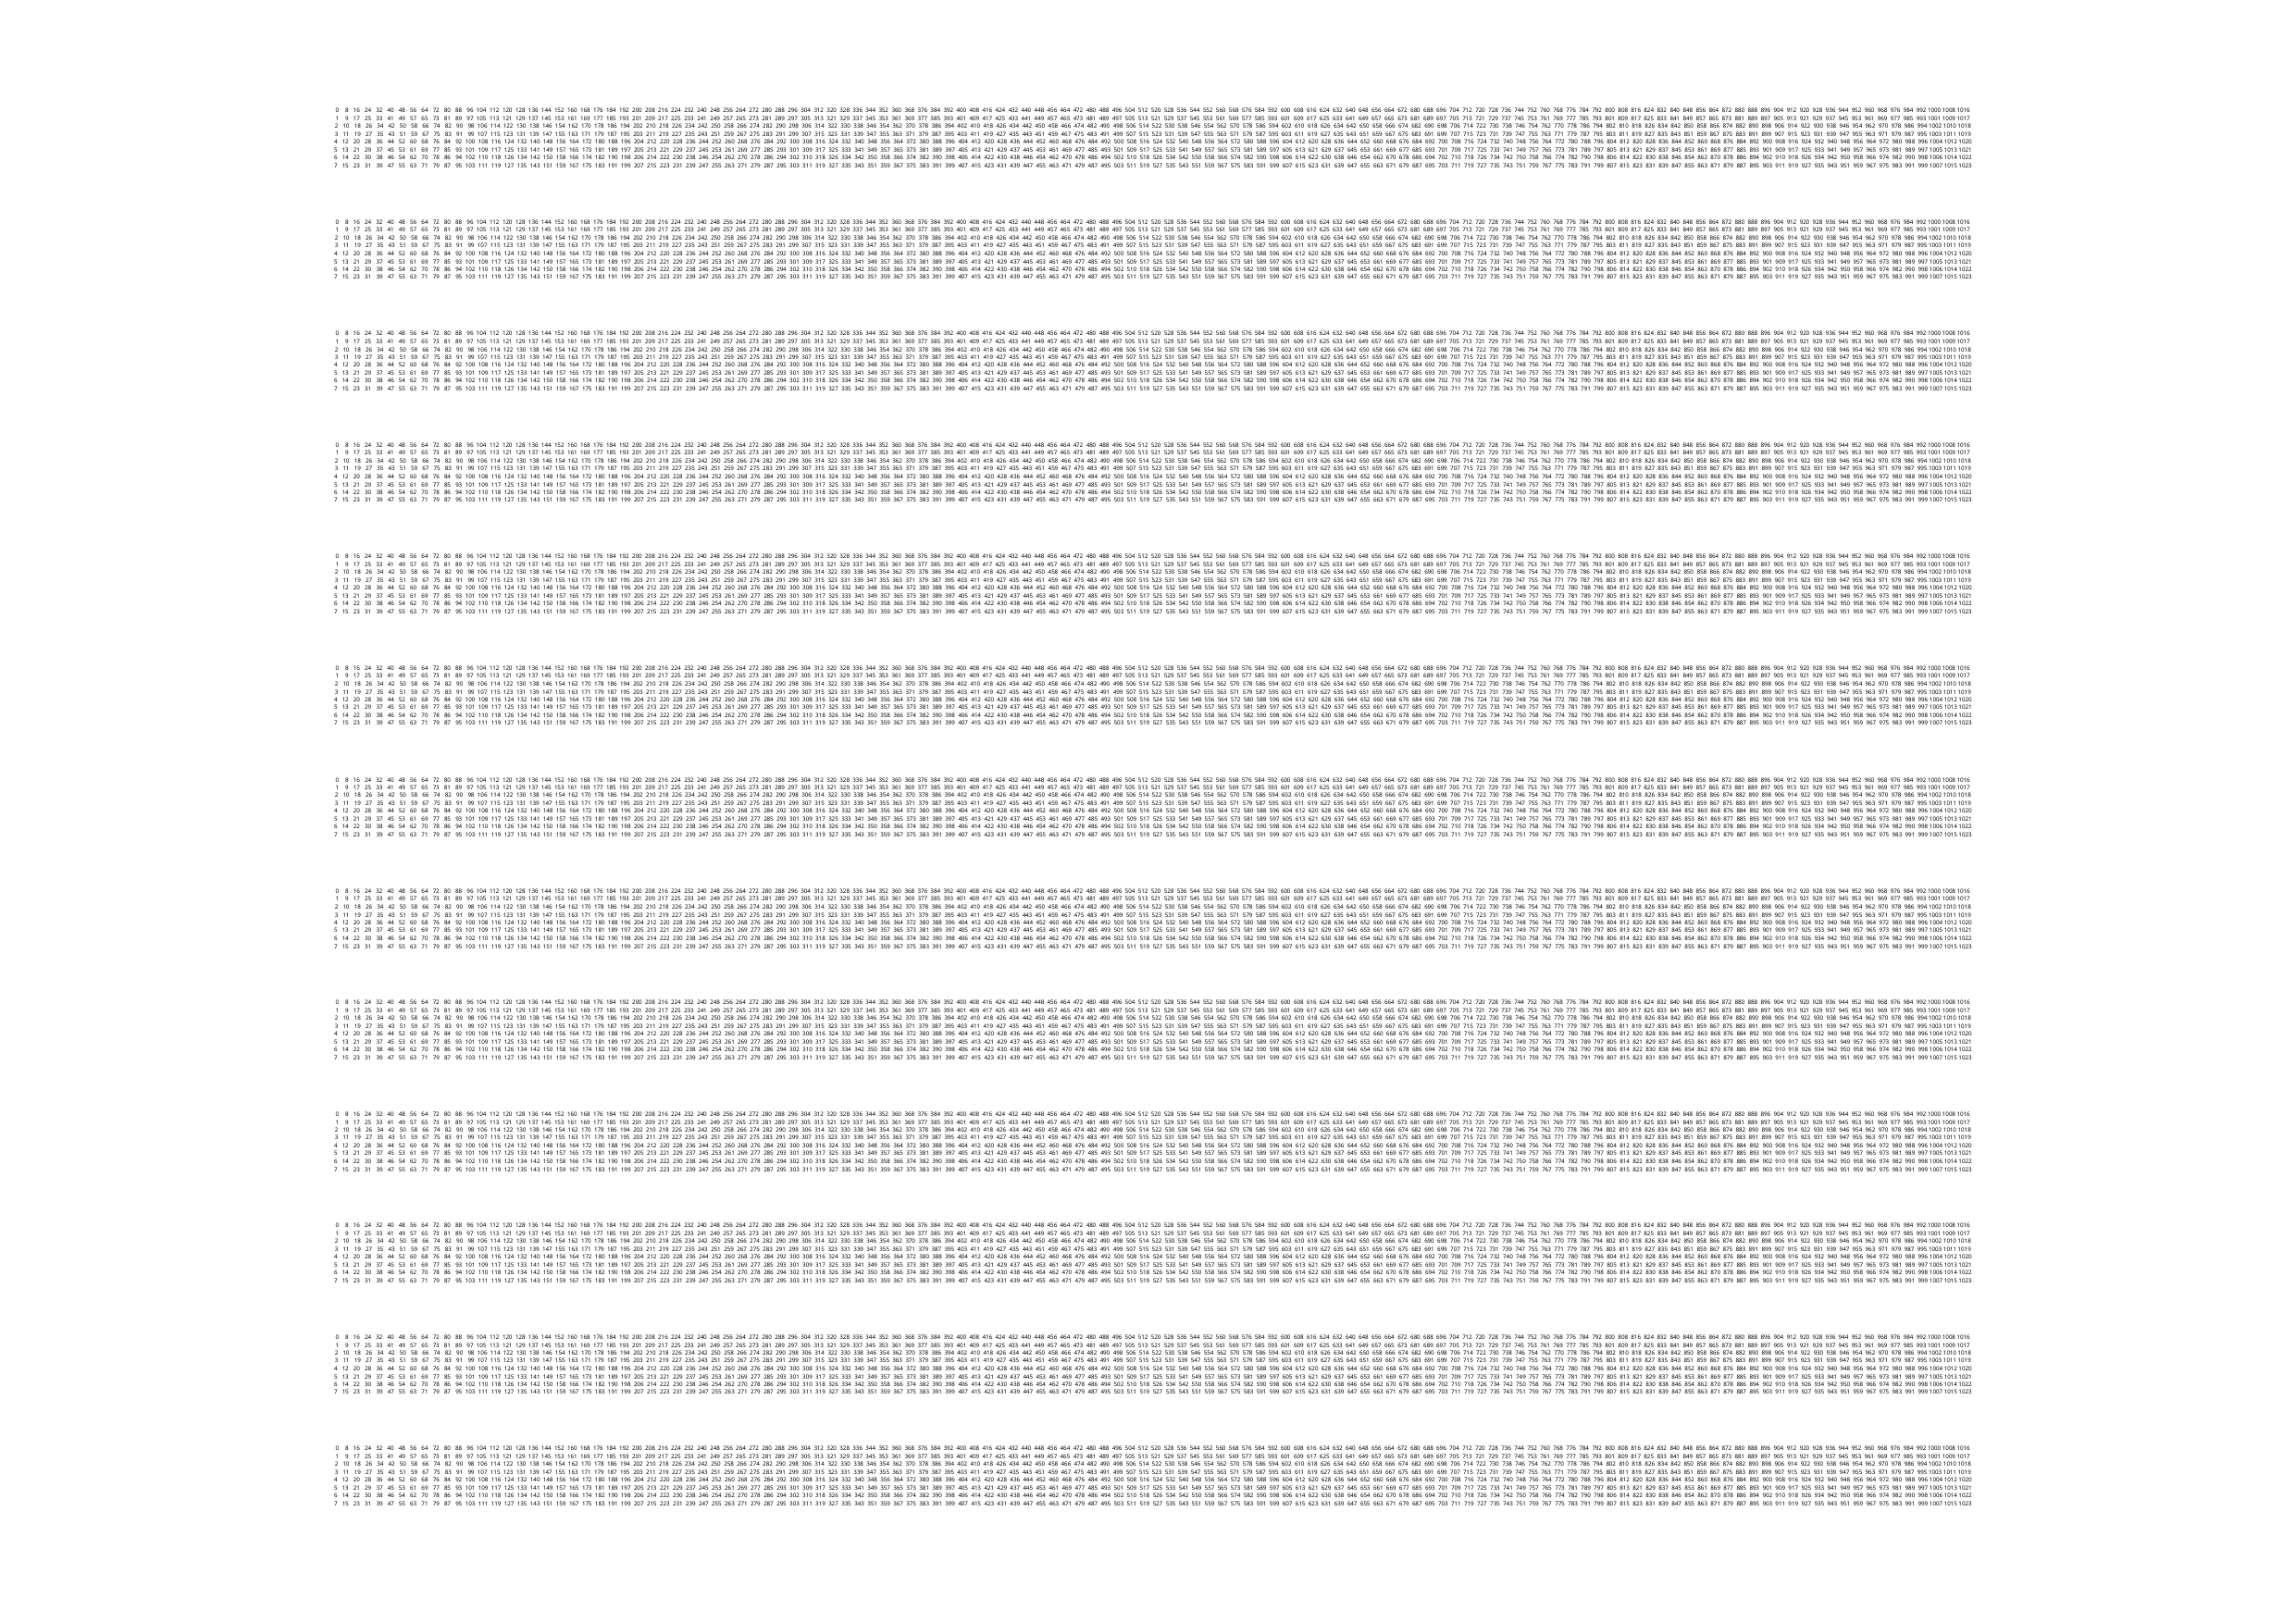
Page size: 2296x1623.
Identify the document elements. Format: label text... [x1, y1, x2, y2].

text_box 0 8 16 24 32 40 48 56 64 72 80 88 96 104 112 120 128 136 144 152 160 168 176 184 192 200 208 216 224 232 240 248 256 264 272 280 288 296 304 312 320 328 336 344 352 360 368 376 384 392 400 408 416 424 432 440 448 456 464 472 480 488 496 504 512 520 528 536 544 552 560 568 576 584 592 600 608 616 624 632 640 648 656 664 672 680 688 696 704 712 720 728 736 744 752 760 768 776 784 792 800 808 816 824 832 840 848 856 864 872 880 888 896 904 912 920 928 936 944 952 960 968 976 984 992 1000 1008 1016 1 9 17 25 33 41 49 57 65 73 81 89 97 105 113 121 129 137 145 153 161 169 177 185 193 201 209 217 225 233 241 249 257 265 273 281 289 297 305 313 321 329 337 345 353 361 369 377 385 393 401 409 417 425 433 441 449 457 465 473 481 489 497 505 513 521 529 537 545 553 561 569 577 585 593 601 609 617 625 633 641 649 657 665 673 681 689 697 705 713 721 729 737 745 753 761 769 777 785 793 801 809 817 825 833 841 849 857 865 873 881 889 897 905 913 921 929 937 945 953 961 969 977 985 993 1001 1009 1017 2 10 18 26 34 42 50 58 66 74 82 90 98 106 114 122 130 138 146 154 162 170 178 186 194 202 210 218 226 234 242 250 258 266 274 282 290 298 306 314 322 330 338 346 354 362 370 378 386 394 402 410 418 426 434 442 450 458 466 474 482 490 498 506 514 522 530 538 546 554 562 570 578 586 594 602 610 618 626 634 642 650 658 666 674 682 690 698 706 714 722 730 738 746 754 762 770 778 786 794 802 810 818 826 834 842 850 858 866 874 882 890 898 906 914 922 930 938 946 954 962 970 978 986 994 1002 1010 1018 3 11 19 27 35 43 51 59 67 75 83 91 99 107 115 123 131 139 147 155 163 171 179 187 195 203 211 219 227 235 243 251 259 267 275 283 291 299 307 315 323 331 339 347 355 363 371 379 387 395 403 411 419 427 435 443 451 459 467 475 483 491 499 507 515 523 531 539 547 555 563 571 579 587 595 603 611 619 627 635 643 651 659 667 675 683 691 699 707 715 723 731 739 747 755 763 771 779 787 795 803 811 819 827 835 843 851 859 867 875 883 891 899 907 915 923 931 939 947 955 963 971 979 987 995 1003 1011 1019 4 12 20 28 36 44 52 60 68 76 84 92 100 108 116 124 132 140 148 156 164 172 180 188 196 204 212 220 228 236 244 252 260 268 276 284 292 300 308 316 324 332 340 348 356 364 372 380 388 396 404 412 420 428 436 444 452 460 468 476 484 492 500 508 516 524 532 540 548 556 564 572 580 588 596 604 612 620 628 636 644 652 660 668 676 684 692 700 708 716 724 732 740 748 756 764 772 780 788 796 804 812 820 828 836 844 852 860 868 876 884 892 900 908 916 924 932 940 948 956 964 972 980 988 996 1004 1012 1020 5 13 21 29 37 45 53 61 69 77 85 93 101 109 117 125 133 141 149 157 165 173 181 189 197 205 213 221 229 237 245 253 261 269 277 285 293 301 309 317 325 333 341 349 357 365 373 381 389 397 405 413 421 429 437 445 453 461 469 477 485 493 501 509 517 525 533 541 549 557 565 573 581 589 597 605 613 621 629 637 645 653 661 669 677 685 693 701 709 717 725 733 741 749 757 765 773 781 789 797 805 813 821 829 837 845 853 861 869 877 885 893 901 909 917 925 933 941 949 957 965 973 981 989 997 1005 1013 1021 6 14 22 30 38 46 54 62 70 78 86 94 102 110 118 126 134 142 150 158 166 174 182 190 198 206 214 222 230 238 246 254 262 270 278 286 294 302 310 318 326 334 342 350 358 366 374 382 390 398 406 414 422 430 438 446 454 462 470 478 486 494 502 510 518 526 534 542 550 558 566 574 582 590 598 606 614 622 630 638 646 654 662 670 678 686 694 702 710 718 726 734 742 750 758 766 774 782 790 798 806 814 822 830 838 846 854 862 870 878 886 894 902 910 918 926 934 942 950 958 966 974 982 990 998 1006 1014 1022 7 15 23 31 39 47 55 63 71 79 87 95 103 111 119 127 135 143 151 159 167 175 183 191 199 207 215 223 231 239 247 255 263 271 279 287 295 303 311 319 327 335 343 351 359 367 375 383 391 399 407 415 423 431 439 447 455 463 471 479 487 495 503 511 519 527 535 543 551 559 567 575 583 591 599 607 615 623 631 639 647 655 663 671 679 687 695 703 711 719 727 735 743 751 759 767 775 783 791 799 807 815 823 831 839 847 855 863 871 879 887 895 903 911 919 927 935 943 951 959 967 975 983 991 999 1007 1015 1023 [4, 991, 2296, 1077]
text_box 0 8 16 24 32 40 48 56 64 72 80 88 96 104 112 120 128 136 144 152 160 168 176 184 192 200 208 216 224 232 240 248 256 264 272 280 288 296 304 312 320 328 336 344 352 360 368 376 384 392 400 408 416 424 432 440 448 456 464 472 480 488 496 504 512 520 528 536 544 552 560 568 576 584 592 600 608 616 624 632 640 648 656 664 672 680 688 696 704 712 720 728 736 744 752 760 768 776 784 792 800 808 816 824 832 840 848 856 864 872 880 888 896 904 912 920 928 936 944 952 960 968 976 984 992 1000 1008 1016 1 9 17 25 33 41 49 57 65 73 81 89 97 105 113 121 129 137 145 153 161 169 177 185 193 201 209 217 225 233 241 249 257 265 273 281 289 297 305 313 321 329 337 345 353 361 369 377 385 393 401 409 417 425 433 441 449 457 465 473 481 489 497 505 513 521 529 537 545 553 561 569 577 585 593 601 609 617 625 633 641 649 657 665 673 681 689 697 705 713 721 729 737 745 753 761 769 777 785 793 801 809 817 825 833 841 849 857 865 873 881 889 897 905 913 921 929 937 945 953 961 969 977 985 993 1001 1009 1017 2 10 18 26 34 42 50 58 66 74 82 90 98 106 114 122 130 138 146 154 162 170 178 186 194 202 210 218 226 234 242 250 258 266 274 282 290 298 306 314 322 330 338 346 354 362 370 378 386 394 402 410 418 426 434 442 450 458 466 474 482 490 498 506 514 522 530 538 546 554 562 570 578 586 594 602 610 618 626 634 642 650 658 666 674 682 690 698 706 714 722 730 738 746 754 762 770 778 786 794 802 810 818 826 834 842 850 858 866 874 882 890 898 906 914 922 930 938 946 954 962 970 978 986 994 1002 1010 1018 3 11 19 27 35 43 51 59 67 75 83 91 99 107 115 123 131 139 147 155 163 171 179 187 195 203 211 219 227 235 243 251 259 267 275 283 291 299 307 315 323 331 339 347 355 363 371 379 387 395 403 411 419 427 435 443 451 459 467 475 483 491 499 507 515 523 531 539 547 555 563 571 579 587 595 603 611 619 627 635 643 651 659 667 675 683 691 699 707 715 723 731 739 747 755 763 771 779 787 795 803 811 819 827 835 843 851 859 867 875 883 891 899 907 915 923 931 939 947 955 963 971 979 987 995 1003 1011 1019 4 12 20 28 36 44 52 60 68 76 84 92 100 108 116 124 132 140 148 156 164 172 180 188 196 204 212 220 228 236 244 252 260 268 276 284 292 300 308 316 324 332 340 348 356 364 372 380 388 396 404 412 420 428 436 444 452 460 468 476 484 492 500 508 516 524 532 540 548 556 564 572 580 588 596 604 612 620 628 636 644 652 660 668 676 684 692 700 708 716 724 732 740 748 756 764 772 780 788 796 804 812 820 828 836 844 852 860 868 876 884 892 900 908 916 924 932 940 948 956 964 972 980 988 996 1004 1012 1020 5 13 21 29 37 45 53 61 69 77 85 93 101 109 117 125 133 141 149 157 165 173 181 189 197 205 213 221 229 237 245 253 261 269 277 285 293 301 309 317 325 333 341 349 357 365 373 381 389 397 405 413 421 429 437 445 453 461 469 477 485 493 501 509 517 525 533 541 549 557 565 573 581 589 597 605 613 621 629 637 645 653 661 669 677 685 693 701 709 717 725 733 741 749 757 765 773 781 789 797 805 813 821 829 837 845 853 861 869 877 885 893 901 909 917 925 933 941 949 957 965 973 981 989 997 1005 1013 1021 6 14 22 30 38 46 54 62 70 78 86 94 102 110 118 126 134 142 150 158 166 174 182 190 198 206 214 222 230 238 246 254 262 270 278 286 294 302 310 318 326 334 342 350 358 366 374 382 390 398 406 414 422 430 438 446 454 462 470 478 486 494 502 510 518 526 534 542 550 558 566 574 582 590 598 606 614 622 630 638 646 654 662 670 678 686 694 702 710 718 726 734 742 750 758 766 774 782 790 798 806 814 822 830 838 846 854 862 870 878 886 894 902 910 918 926 934 942 950 958 966 974 982 990 998 1006 1014 1022 7 15 23 31 39 47 55 63 71 79 87 95 103 111 119 127 135 143 151 159 167 175 183 191 199 207 215 223 231 239 247 255 263 271 279 287 295 303 311 319 327 335 343 351 359 367 375 383 391 399 407 415 423 431 439 447 455 463 471 479 487 495 503 511 519 527 535 543 551 559 567 575 583 591 599 607 615 623 631 639 647 655 663 671 679 687 695 703 711 719 727 735 743 751 759 767 775 783 791 799 807 815 823 831 839 847 855 863 871 879 887 895 903 911 919 927 935 943 951 959 967 975 983 991 999 1007 1015 1023 [4, 1214, 2296, 1300]
text_box 0 8 16 24 32 40 48 56 64 72 80 88 96 104 112 120 128 136 144 152 160 168 176 184 192 200 208 216 224 232 240 248 256 264 272 280 288 296 304 312 320 328 336 344 352 360 368 376 384 392 400 408 416 424 432 440 448 456 464 472 480 488 496 504 512 520 528 536 544 552 560 568 576 584 592 600 608 616 624 632 640 648 656 664 672 680 688 696 704 712 720 728 736 744 752 760 768 776 784 792 800 808 816 824 832 840 848 856 864 872 880 888 896 904 912 920 928 936 944 952 960 968 976 984 992 1000 1008 1016 1 9 17 25 33 41 49 57 65 73 81 89 97 105 113 121 129 137 145 153 161 169 177 185 193 201 209 217 225 233 241 249 257 265 273 281 289 297 305 313 321 329 337 345 353 361 369 377 385 393 401 409 417 425 433 441 449 457 465 473 481 489 497 505 513 521 529 537 545 553 561 569 577 585 593 601 609 617 625 633 641 649 657 665 673 681 689 697 705 713 721 729 737 745 753 761 769 777 785 793 801 809 817 825 833 841 849 857 865 873 881 889 897 905 913 921 929 937 945 953 961 969 977 985 993 1001 1009 1017 2 10 18 26 34 42 50 58 66 74 82 90 98 106 114 122 130 138 146 154 162 170 178 186 194 202 210 218 226 234 242 250 258 266 274 282 290 298 306 314 322 330 338 346 354 362 370 378 386 394 402 410 418 426 434 442 450 458 466 474 482 490 498 506 514 522 530 538 546 554 562 570 578 586 594 602 610 618 626 634 642 650 658 666 674 682 690 698 706 714 722 730 738 746 754 762 770 778 786 794 802 810 818 826 834 842 850 858 866 874 882 890 898 906 914 922 930 938 946 954 962 970 978 986 994 1002 1010 1018 3 11 19 27 35 43 51 59 67 75 83 91 99 107 115 123 131 139 147 155 163 171 179 187 195 203 211 219 227 235 243 251 259 267 275 283 291 299 307 315 323 331 339 347 355 363 371 379 387 395 403 411 419 427 435 443 451 459 467 475 483 491 499 507 515 523 531 539 547 555 563 571 579 587 595 603 611 619 627 635 643 651 659 667 675 683 691 699 707 715 723 731 739 747 755 763 771 779 787 795 803 811 819 827 835 843 851 859 867 875 883 891 899 907 915 923 931 939 947 955 963 971 979 987 995 1003 1011 1019 4 12 20 28 36 44 52 60 68 76 84 92 100 108 116 124 132 140 148 156 164 172 180 188 196 204 212 220 228 236 244 252 260 268 276 284 292 300 308 316 324 332 340 348 356 364 372 380 388 396 404 412 420 428 436 444 452 460 468 476 484 492 500 508 516 524 532 540 548 556 564 572 580 588 596 604 612 620 628 636 644 652 660 668 676 684 692 700 708 716 724 732 740 748 756 764 772 780 788 796 804 812 820 828 836 844 852 860 868 876 884 892 900 908 916 924 932 940 948 956 964 972 980 988 996 1004 1012 1020 5 13 21 29 37 45 53 61 69 77 85 93 101 109 117 125 133 141 149 157 165 173 181 189 197 205 213 221 229 237 245 253 261 269 277 285 293 301 309 317 325 333 341 349 357 365 373 381 389 397 405 413 421 429 437 445 453 461 469 477 485 493 501 509 517 525 533 541 549 557 565 573 581 589 597 605 613 621 629 637 645 653 661 669 677 685 693 701 709 717 725 733 741 749 757 765 773 781 789 797 805 813 821 829 837 845 853 861 869 877 885 893 901 909 917 925 933 941 949 957 965 973 981 989 997 1005 1013 1021 6 14 22 30 38 46 54 62 70 78 86 94 102 110 118 126 134 142 150 158 166 174 182 190 198 206 214 222 230 238 246 254 262 270 278 286 294 302 310 318 326 334 342 350 358 366 374 382 390 398 406 414 422 430 438 446 454 462 470 478 486 494 502 510 518 526 534 542 550 558 566 574 582 590 598 606 614 622 630 638 646 654 662 670 678 686 694 702 710 718 726 734 742 750 758 766 774 782 790 798 806 814 822 830 838 846 854 862 870 878 886 894 902 910 918 926 934 942 950 958 966 974 982 990 998 1006 1014 1022 7 15 23 31 39 47 55 63 71 79 87 95 103 111 119 127 135 143 151 159 167 175 183 191 199 207 215 223 231 239 247 255 263 271 279 287 295 303 311 319 327 335 343 351 359 367 375 383 391 399 407 415 423 431 439 447 455 463 471 479 487 495 503 511 519 527 535 543 551 559 567 575 583 591 599 607 615 623 631 639 647 655 663 671 679 687 695 703 711 719 727 735 743 751 759 767 775 783 791 799 807 815 823 831 839 847 855 863 871 879 887 895 903 911 919 927 935 943 951 959 967 975 983 991 999 1007 1015 1023 [4, 880, 2296, 966]
text_box 0 8 16 24 32 40 48 56 64 72 80 88 96 104 112 120 128 136 144 152 160 168 176 184 192 200 208 216 224 232 240 248 256 264 272 280 288 296 304 312 320 328 336 344 352 360 368 376 384 392 400 408 416 424 432 440 448 456 464 472 480 488 496 504 512 520 528 536 544 552 560 568 576 584 592 600 608 616 624 632 640 648 656 664 672 680 688 696 704 712 720 728 736 744 752 760 768 776 784 792 800 808 816 824 832 840 848 856 864 872 880 888 896 904 912 920 928 936 944 952 960 968 976 984 992 1000 1008 1016 1 9 17 25 33 41 49 57 65 73 81 89 97 105 113 121 129 137 145 153 161 169 177 185 193 201 209 217 225 233 241 249 257 265 273 281 289 297 305 313 321 329 337 345 353 361 369 377 385 393 401 409 417 425 433 441 449 457 465 473 481 489 497 505 513 521 529 537 545 553 561 569 577 585 593 601 609 617 625 633 641 649 657 665 673 681 689 697 705 713 721 729 737 745 753 761 769 777 785 793 801 809 817 825 833 841 849 857 865 873 881 889 897 905 913 921 929 937 945 953 961 969 977 985 993 1001 1009 1017 2 10 18 26 34 42 50 58 66 74 82 90 98 106 114 122 130 138 146 154 162 170 178 186 194 202 210 218 226 234 242 250 258 266 274 282 290 298 306 314 322 330 338 346 354 362 370 378 386 394 402 410 418 426 434 442 450 458 466 474 482 490 498 506 514 522 530 538 546 554 562 570 578 586 594 602 610 618 626 634 642 650 658 666 674 682 690 698 706 714 722 730 738 746 754 762 770 778 786 794 802 810 818 826 834 842 850 858 866 874 882 890 898 906 914 922 930 938 946 954 962 970 978 986 994 1002 1010 1018 3 11 19 27 35 43 51 59 67 75 83 91 99 107 115 123 131 139 147 155 163 171 179 187 195 203 211 219 227 235 243 251 259 267 275 283 291 299 307 315 323 331 339 347 355 363 371 379 387 395 403 411 419 427 435 443 451 459 467 475 483 491 499 507 515 523 531 539 547 555 563 571 579 587 595 603 611 619 627 635 643 651 659 667 675 683 691 699 707 715 723 731 739 747 755 763 771 779 787 795 803 811 819 827 835 843 851 859 867 875 883 891 899 907 915 923 931 939 947 955 963 971 979 987 995 1003 1011 1019 4 12 20 28 36 44 52 60 68 76 84 92 100 108 116 124 132 140 148 156 164 172 180 188 196 204 212 220 228 236 244 252 260 268 276 284 292 300 308 316 324 332 340 348 356 364 372 380 388 396 404 412 420 428 436 444 452 460 468 476 484 492 500 508 516 524 532 540 548 556 564 572 580 588 596 604 612 620 628 636 644 652 660 668 676 684 692 700 708 716 724 732 740 748 756 764 772 780 788 796 804 812 820 828 836 844 852 860 868 876 884 892 900 908 916 924 932 940 948 956 964 972 980 988 996 1004 1012 1020 5 13 21 29 37 45 53 61 69 77 85 93 101 109 117 125 133 141 149 157 165 173 181 189 197 205 213 221 229 237 245 253 261 269 277 285 293 301 309 317 325 333 341 349 357 365 373 381 389 397 405 413 421 429 437 445 453 461 469 477 485 493 501 509 517 525 533 541 549 557 565 573 581 589 597 605 613 621 629 637 645 653 661 669 677 685 693 701 709 717 725 733 741 749 757 765 773 781 789 797 805 813 821 829 837 845 853 861 869 877 885 893 901 909 917 925 933 941 949 957 965 973 981 989 997 1005 1013 1021 6 14 22 30 38 46 54 62 70 78 86 94 102 110 118 126 134 142 150 158 166 174 182 190 198 206 214 222 230 238 246 254 262 270 278 286 294 302 310 318 326 334 342 350 358 366 374 382 390 398 406 414 422 430 438 446 454 462 470 478 486 494 502 510 518 526 534 542 550 558 566 574 582 590 598 606 614 622 630 638 646 654 662 670 678 686 694 702 710 718 726 734 742 750 758 766 774 782 790 798 806 814 822 830 838 846 854 862 870 878 886 894 902 910 918 926 934 942 950 958 966 974 982 990 998 1006 1014 1022 7 15 23 31 39 47 55 63 71 79 87 95 103 111 119 127 135 143 151 159 167 175 183 191 199 207 215 223 231 239 247 255 263 271 279 287 295 303 311 319 327 335 343 351 359 367 375 383 391 399 407 415 423 431 439 447 455 463 471 479 487 495 503 511 519 527 535 543 551 559 567 575 583 591 599 607 615 623 631 639 647 655 663 671 679 687 695 703 711 719 727 735 743 751 759 767 775 783 791 799 807 815 823 831 839 847 855 863 871 879 887 895 903 911 919 927 935 943 951 959 967 975 983 991 999 1007 1015 1023 [4, 211, 2296, 297]
text_box 0 8 16 24 32 40 48 56 64 72 80 88 96 104 112 120 128 136 144 152 160 168 176 184 192 200 208 216 224 232 240 248 256 264 272 280 288 296 304 312 320 328 336 344 352 360 368 376 384 392 400 408 416 424 432 440 448 456 464 472 480 488 496 504 512 520 528 536 544 552 560 568 576 584 592 600 608 616 624 632 640 648 656 664 672 680 688 696 704 712 720 728 736 744 752 760 768 776 784 792 800 808 816 824 832 840 848 856 864 872 880 888 896 904 912 920 928 936 944 952 960 968 976 984 992 1000 1008 1016 1 9 17 25 33 41 49 57 65 73 81 89 97 105 113 121 129 137 145 153 161 169 177 185 193 201 209 217 225 233 241 249 257 265 273 281 289 297 305 313 321 329 337 345 353 361 369 377 385 393 401 409 417 425 433 441 449 457 465 473 481 489 497 505 513 521 529 537 545 553 561 569 577 585 593 601 609 617 625 633 641 649 657 665 673 681 689 697 705 713 721 729 737 745 753 761 769 777 785 793 801 809 817 825 833 841 849 857 865 873 881 889 897 905 913 921 929 937 945 953 961 969 977 985 993 1001 1009 1017 2 10 18 26 34 42 50 58 66 74 82 90 98 106 114 122 130 138 146 154 162 170 178 186 194 202 210 218 226 234 242 250 258 266 274 282 290 298 306 314 322 330 338 346 354 362 370 378 386 394 402 410 418 426 434 442 450 458 466 474 482 490 498 506 514 522 530 538 546 554 562 570 578 586 594 602 610 618 626 634 642 650 658 666 674 682 690 698 706 714 722 730 738 746 754 762 770 778 786 794 802 810 818 826 834 842 850 858 866 874 882 890 898 906 914 922 930 938 946 954 962 970 978 986 994 1002 1010 1018 3 11 19 27 35 43 51 59 67 75 83 91 99 107 115 123 131 139 147 155 163 171 179 187 195 203 211 219 227 235 243 251 259 267 275 283 291 299 307 315 323 331 339 347 355 363 371 379 387 395 403 411 419 427 435 443 451 459 467 475 483 491 499 507 515 523 531 539 547 555 563 571 579 587 595 603 611 619 627 635 643 651 659 667 675 683 691 699 707 715 723 731 739 747 755 763 771 779 787 795 803 811 819 827 835 843 851 859 867 875 883 891 899 907 915 923 931 939 947 955 963 971 979 987 995 1003 1011 1019 4 12 20 28 36 44 52 60 68 76 84 92 100 108 116 124 132 140 148 156 164 172 180 188 196 204 212 220 228 236 244 252 260 268 276 284 292 300 308 316 324 332 340 348 356 364 372 380 388 396 404 412 420 428 436 444 452 460 468 476 484 492 500 508 516 524 532 540 548 556 564 572 580 588 596 604 612 620 628 636 644 652 660 668 676 684 692 700 708 716 724 732 740 748 756 764 772 780 788 796 804 812 820 828 836 844 852 860 868 876 884 892 900 908 916 924 932 940 948 956 964 972 980 988 996 1004 1012 1020 5 13 21 29 37 45 53 61 69 77 85 93 101 109 117 125 133 141 149 157 165 173 181 189 197 205 213 221 229 237 245 253 261 269 277 285 293 301 309 317 325 333 341 349 357 365 373 381 389 397 405 413 421 429 437 445 453 461 469 477 485 493 501 509 517 525 533 541 549 557 565 573 581 589 597 605 613 621 629 637 645 653 661 669 677 685 693 701 709 717 725 733 741 749 757 765 773 781 789 797 805 813 821 829 837 845 853 861 869 877 885 893 901 909 917 925 933 941 949 957 965 973 981 989 997 1005 1013 1021 6 14 22 30 38 46 54 62 70 78 86 94 102 110 118 126 134 142 150 158 166 174 182 190 198 206 214 222 230 238 246 254 262 270 278 286 294 302 310 318 326 334 342 350 358 366 374 382 390 398 406 414 422 430 438 446 454 462 470 478 486 494 502 510 518 526 534 542 550 558 566 574 582 590 598 606 614 622 630 638 646 654 662 670 678 686 694 702 710 718 726 734 742 750 758 766 774 782 790 798 806 814 822 830 838 846 854 862 870 878 886 894 902 910 918 926 934 942 950 958 966 974 982 990 998 1006 1014 1022 7 15 23 31 39 47 55 63 71 79 87 95 103 111 119 127 135 143 151 159 167 175 183 191 199 207 215 223 231 239 247 255 263 271 279 287 295 303 311 319 327 335 343 351 359 367 375 383 391 399 407 415 423 431 439 447 455 463 471 479 487 495 503 511 519 527 535 543 551 559 567 575 583 591 599 607 615 623 631 639 647 655 663 671 679 687 695 703 711 719 727 735 743 751 759 767 775 783 791 799 807 815 823 831 839 847 855 863 871 879 887 895 903 911 919 927 935 943 951 959 967 975 983 991 999 1007 1015 1023 [4, 434, 2296, 520]
text_box 0 8 16 24 32 40 48 56 64 72 80 88 96 104 112 120 128 136 144 152 160 168 176 184 192 200 208 216 224 232 240 248 256 264 272 280 288 296 304 312 320 328 336 344 352 360 368 376 384 392 400 408 416 424 432 440 448 456 464 472 480 488 496 504 512 520 528 536 544 552 560 568 576 584 592 600 608 616 624 632 640 648 656 664 672 680 688 696 704 712 720 728 736 744 752 760 768 776 784 792 800 808 816 824 832 840 848 856 864 872 880 888 896 904 912 920 928 936 944 952 960 968 976 984 992 1000 1008 1016 1 9 17 25 33 41 49 57 65 73 81 89 97 105 113 121 129 137 145 153 161 169 177 185 193 201 209 217 225 233 241 249 257 265 273 281 289 297 305 313 321 329 337 345 353 361 369 377 385 393 401 409 417 425 433 441 449 457 465 473 481 489 497 505 513 521 529 537 545 553 561 569 577 585 593 601 609 617 625 633 641 649 657 665 673 681 689 697 705 713 721 729 737 745 753 761 769 777 785 793 801 809 817 825 833 841 849 857 865 873 881 889 897 905 913 921 929 937 945 953 961 969 977 985 993 1001 1009 1017 2 10 18 26 34 42 50 58 66 74 82 90 98 106 114 122 130 138 146 154 162 170 178 186 194 202 210 218 226 234 242 250 258 266 274 282 290 298 306 314 322 330 338 346 354 362 370 378 386 394 402 410 418 426 434 442 450 458 466 474 482 490 498 506 514 522 530 538 546 554 562 570 578 586 594 602 610 618 626 634 642 650 658 666 674 682 690 698 706 714 722 730 738 746 754 762 770 778 786 794 802 810 818 826 834 842 850 858 866 874 882 890 898 906 914 922 930 938 946 954 962 970 978 986 994 1002 1010 1018 3 11 19 27 35 43 51 59 67 75 83 91 99 107 115 123 131 139 147 155 163 171 179 187 195 203 211 219 227 235 243 251 259 267 275 283 291 299 307 315 323 331 339 347 355 363 371 379 387 395 403 411 419 427 435 443 451 459 467 475 483 491 499 507 515 523 531 539 547 555 563 571 579 587 595 603 611 619 627 635 643 651 659 667 675 683 691 699 707 715 723 731 739 747 755 763 771 779 787 795 803 811 819 827 835 843 851 859 867 875 883 891 899 907 915 923 931 939 947 955 963 971 979 987 995 1003 1011 1019 4 12 20 28 36 44 52 60 68 76 84 92 100 108 116 124 132 140 148 156 164 172 180 188 196 204 212 220 228 236 244 252 260 268 276 284 292 300 308 316 324 332 340 348 356 364 372 380 388 396 404 412 420 428 436 444 452 460 468 476 484 492 500 508 516 524 532 540 548 556 564 572 580 588 596 604 612 620 628 636 644 652 660 668 676 684 692 700 708 716 724 732 740 748 756 764 772 780 788 796 804 812 820 828 836 844 852 860 868 876 884 892 900 908 916 924 932 940 948 956 964 972 980 988 996 1004 1012 1020 5 13 21 29 37 45 53 61 69 77 85 93 101 109 117 125 133 141 149 157 165 173 181 189 197 205 213 221 229 237 245 253 261 269 277 285 293 301 309 317 325 333 341 349 357 365 373 381 389 397 405 413 421 429 437 445 453 461 469 477 485 493 501 509 517 525 533 541 549 557 565 573 581 589 597 605 613 621 629 637 645 653 661 669 677 685 693 701 709 717 725 733 741 749 757 765 773 781 789 797 805 813 821 829 837 845 853 861 869 877 885 893 901 909 917 925 933 941 949 957 965 973 981 989 997 1005 1013 1021 6 14 22 30 38 46 54 62 70 78 86 94 102 110 118 126 134 142 150 158 166 174 182 190 198 206 214 222 230 238 246 254 262 270 278 286 294 302 310 318 326 334 342 350 358 366 374 382 390 398 406 414 422 430 438 446 454 462 470 478 486 494 502 510 518 526 534 542 550 558 566 574 582 590 598 606 614 622 630 638 646 654 662 670 678 686 694 702 710 718 726 734 742 750 758 766 774 782 790 798 806 814 822 830 838 846 854 862 870 878 886 894 902 910 918 926 934 942 950 958 966 974 982 990 998 1006 1014 1022 7 15 23 31 39 47 55 63 71 79 87 95 103 111 119 127 135 143 151 159 167 175 183 191 199 207 215 223 231 239 247 255 263 271 279 287 295 303 311 319 327 335 343 351 359 367 375 383 391 399 407 415 423 431 439 447 455 463 471 479 487 495 503 511 519 527 535 543 551 559 567 575 583 591 599 607 615 623 631 639 647 655 663 671 679 687 695 703 711 719 727 735 743 751 759 767 775 783 791 799 807 815 823 831 839 847 855 863 871 879 887 895 903 911 919 927 935 943 951 959 967 975 983 991 999 1007 1015 1023 [4, 1437, 2296, 1523]
text_box 0 8 16 24 32 40 48 56 64 72 80 88 96 104 112 120 128 136 144 152 160 168 176 184 192 200 208 216 224 232 240 248 256 264 272 280 288 296 304 312 320 328 336 344 352 360 368 376 384 392 400 408 416 424 432 440 448 456 464 472 480 488 496 504 512 520 528 536 544 552 560 568 576 584 592 600 608 616 624 632 640 648 656 664 672 680 688 696 704 712 720 728 736 744 752 760 768 776 784 792 800 808 816 824 832 840 848 856 864 872 880 888 896 904 912 920 928 936 944 952 960 968 976 984 992 1000 1008 1016 1 9 17 25 33 41 49 57 65 73 81 89 97 105 113 121 129 137 145 153 161 169 177 185 193 201 209 217 225 233 241 249 257 265 273 281 289 297 305 313 321 329 337 345 353 361 369 377 385 393 401 409 417 425 433 441 449 457 465 473 481 489 497 505 513 521 529 537 545 553 561 569 577 585 593 601 609 617 625 633 641 649 657 665 673 681 689 697 705 713 721 729 737 745 753 761 769 777 785 793 801 809 817 825 833 841 849 857 865 873 881 889 897 905 913 921 929 937 945 953 961 969 977 985 993 1001 1009 1017 2 10 18 26 34 42 50 58 66 74 82 90 98 106 114 122 130 138 146 154 162 170 178 186 194 202 210 218 226 234 242 250 258 266 274 282 290 298 306 314 322 330 338 346 354 362 370 378 386 394 402 410 418 426 434 442 450 458 466 474 482 490 498 506 514 522 530 538 546 554 562 570 578 586 594 602 610 618 626 634 642 650 658 666 674 682 690 698 706 714 722 730 738 746 754 762 770 778 786 794 802 810 818 826 834 842 850 858 866 874 882 890 898 906 914 922 930 938 946 954 962 970 978 986 994 1002 1010 1018 3 11 19 27 35 43 51 59 67 75 83 91 99 107 115 123 131 139 147 155 163 171 179 187 195 203 211 219 227 235 243 251 259 267 275 283 291 299 307 315 323 331 339 347 355 363 371 379 387 395 403 411 419 427 435 443 451 459 467 475 483 491 499 507 515 523 531 539 547 555 563 571 579 587 595 603 611 619 627 635 643 651 659 667 675 683 691 699 707 715 723 731 739 747 755 763 771 779 787 795 803 811 819 827 835 843 851 859 867 875 883 891 899 907 915 923 931 939 947 955 963 971 979 987 995 1003 1011 1019 4 12 20 28 36 44 52 60 68 76 84 92 100 108 116 124 132 140 148 156 164 172 180 188 196 204 212 220 228 236 244 252 260 268 276 284 292 300 308 316 324 332 340 348 356 364 372 380 388 396 404 412 420 428 436 444 452 460 468 476 484 492 500 508 516 524 532 540 548 556 564 572 580 588 596 604 612 620 628 636 644 652 660 668 676 684 692 700 708 716 724 732 740 748 756 764 772 780 788 796 804 812 820 828 836 844 852 860 868 876 884 892 900 908 916 924 932 940 948 956 964 972 980 988 996 1004 1012 1020 5 13 21 29 37 45 53 61 69 77 85 93 101 109 117 125 133 141 149 157 165 173 181 189 197 205 213 221 229 237 245 253 261 269 277 285 293 301 309 317 325 333 341 349 357 365 373 381 389 397 405 413 421 429 437 445 453 461 469 477 485 493 501 509 517 525 533 541 549 557 565 573 581 589 597 605 613 621 629 637 645 653 661 669 677 685 693 701 709 717 725 733 741 749 757 765 773 781 789 797 805 813 821 829 837 845 853 861 869 877 885 893 901 909 917 925 933 941 949 957 965 973 981 989 997 1005 1013 1021 6 14 22 30 38 46 54 62 70 78 86 94 102 110 118 126 134 142 150 158 166 174 182 190 198 206 214 222 230 238 246 254 262 270 278 286 294 302 310 318 326 334 342 350 358 366 374 382 390 398 406 414 422 430 438 446 454 462 470 478 486 494 502 510 518 526 534 542 550 558 566 574 582 590 598 606 614 622 630 638 646 654 662 670 678 686 694 702 710 718 726 734 742 750 758 766 774 782 790 798 806 814 822 830 838 846 854 862 870 878 886 894 902 910 918 926 934 942 950 958 966 974 982 990 998 1006 1014 1022 7 15 23 31 39 47 55 63 71 79 87 95 103 111 119 127 135 143 151 159 167 175 183 191 199 207 215 223 231 239 247 255 263 271 279 287 295 303 311 319 327 335 343 351 359 367 375 383 391 399 407 415 423 431 439 447 455 463 471 479 487 495 503 511 519 527 535 543 551 559 567 575 583 591 599 607 615 623 631 639 647 655 663 671 679 687 695 703 711 719 727 735 743 751 759 767 775 783 791 799 807 815 823 831 839 847 855 863 871 879 887 895 903 911 919 927 935 943 951 959 967 975 983 991 999 1007 1015 1023 [4, 322, 2296, 408]
text_box 0 8 16 24 32 40 48 56 64 72 80 88 96 104 112 120 128 136 144 152 160 168 176 184 192 200 208 216 224 232 240 248 256 264 272 280 288 296 304 312 320 328 336 344 352 360 368 376 384 392 400 408 416 424 432 440 448 456 464 472 480 488 496 504 512 520 528 536 544 552 560 568 576 584 592 600 608 616 624 632 640 648 656 664 672 680 688 696 704 712 720 728 736 744 752 760 768 776 784 792 800 808 816 824 832 840 848 856 864 872 880 888 896 904 912 920 928 936 944 952 960 968 976 984 992 1000 1008 1016 1 9 17 25 33 41 49 57 65 73 81 89 97 105 113 121 129 137 145 153 161 169 177 185 193 201 209 217 225 233 241 249 257 265 273 281 289 297 305 313 321 329 337 345 353 361 369 377 385 393 401 409 417 425 433 441 449 457 465 473 481 489 497 505 513 521 529 537 545 553 561 569 577 585 593 601 609 617 625 633 641 649 657 665 673 681 689 697 705 713 721 729 737 745 753 761 769 777 785 793 801 809 817 825 833 841 849 857 865 873 881 889 897 905 913 921 929 937 945 953 961 969 977 985 993 1001 1009 1017 2 10 18 26 34 42 50 58 66 74 82 90 98 106 114 122 130 138 146 154 162 170 178 186 194 202 210 218 226 234 242 250 258 266 274 282 290 298 306 314 322 330 338 346 354 362 370 378 386 394 402 410 418 426 434 442 450 458 466 474 482 490 498 506 514 522 530 538 546 554 562 570 578 586 594 602 610 618 626 634 642 650 658 666 674 682 690 698 706 714 722 730 738 746 754 762 770 778 786 794 802 810 818 826 834 842 850 858 866 874 882 890 898 906 914 922 930 938 946 954 962 970 978 986 994 1002 1010 1018 3 11 19 27 35 43 51 59 67 75 83 91 99 107 115 123 131 139 147 155 163 171 179 187 195 203 211 219 227 235 243 251 259 267 275 283 291 299 307 315 323 331 339 347 355 363 371 379 387 395 403 411 419 427 435 443 451 459 467 475 483 491 499 507 515 523 531 539 547 555 563 571 579 587 595 603 611 619 627 635 643 651 659 667 675 683 691 699 707 715 723 731 739 747 755 763 771 779 787 795 803 811 819 827 835 843 851 859 867 875 883 891 899 907 915 923 931 939 947 955 963 971 979 987 995 1003 1011 1019 4 12 20 28 36 44 52 60 68 76 84 92 100 108 116 124 132 140 148 156 164 172 180 188 196 204 212 220 228 236 244 252 260 268 276 284 292 300 308 316 324 332 340 348 356 364 372 380 388 396 404 412 420 428 436 444 452 460 468 476 484 492 500 508 516 524 532 540 548 556 564 572 580 588 596 604 612 620 628 636 644 652 660 668 676 684 692 700 708 716 724 732 740 748 756 764 772 780 788 796 804 812 820 828 836 844 852 860 868 876 884 892 900 908 916 924 932 940 948 956 964 972 980 988 996 1004 1012 1020 5 13 21 29 37 45 53 61 69 77 85 93 101 109 117 125 133 141 149 157 165 173 181 189 197 205 213 221 229 237 245 253 261 269 277 285 293 301 309 317 325 333 341 349 357 365 373 381 389 397 405 413 421 429 437 445 453 461 469 477 485 493 501 509 517 525 533 541 549 557 565 573 581 589 597 605 613 621 629 637 645 653 661 669 677 685 693 701 709 717 725 733 741 749 757 765 773 781 789 797 805 813 821 829 837 845 853 861 869 877 885 893 901 909 917 925 933 941 949 957 965 973 981 989 997 1005 1013 1021 6 14 22 30 38 46 54 62 70 78 86 94 102 110 118 126 134 142 150 158 166 174 182 190 198 206 214 222 230 238 246 254 262 270 278 286 294 302 310 318 326 334 342 350 358 366 374 382 390 398 406 414 422 430 438 446 454 462 470 478 486 494 502 510 518 526 534 542 550 558 566 574 582 590 598 606 614 622 630 638 646 654 662 670 678 686 694 702 710 718 726 734 742 750 758 766 774 782 790 798 806 814 822 830 838 846 854 862 870 878 886 894 902 910 918 926 934 942 950 958 966 974 982 990 998 1006 1014 1022 7 15 23 31 39 47 55 63 71 79 87 95 103 111 119 127 135 143 151 159 167 175 183 191 199 207 215 223 231 239 247 255 263 271 279 287 295 303 311 319 327 335 343 351 359 367 375 383 391 399 407 415 423 431 439 447 455 463 471 479 487 495 503 511 519 527 535 543 551 559 567 575 583 591 599 607 615 623 631 639 647 655 663 671 679 687 695 703 711 719 727 735 743 751 759 767 775 783 791 799 807 815 823 831 839 847 855 863 871 879 887 895 903 911 919 927 935 943 951 959 967 975 983 991 999 1007 1015 1023 [4, 768, 2296, 854]
text_box 0 8 16 24 32 40 48 56 64 72 80 88 96 104 112 120 128 136 144 152 160 168 176 184 192 200 208 216 224 232 240 248 256 264 272 280 288 296 304 312 320 328 336 344 352 360 368 376 384 392 400 408 416 424 432 440 448 456 464 472 480 488 496 504 512 520 528 536 544 552 560 568 576 584 592 600 608 616 624 632 640 648 656 664 672 680 688 696 704 712 720 728 736 744 752 760 768 776 784 792 800 808 816 824 832 840 848 856 864 872 880 888 896 904 912 920 928 936 944 952 960 968 976 984 992 1000 1008 1016 1 9 17 25 33 41 49 57 65 73 81 89 97 105 113 121 129 137 145 153 161 169 177 185 193 201 209 217 225 233 241 249 257 265 273 281 289 297 305 313 321 329 337 345 353 361 369 377 385 393 401 409 417 425 433 441 449 457 465 473 481 489 497 505 513 521 529 537 545 553 561 569 577 585 593 601 609 617 625 633 641 649 657 665 673 681 689 697 705 713 721 729 737 745 753 761 769 777 785 793 801 809 817 825 833 841 849 857 865 873 881 889 897 905 913 921 929 937 945 953 961 969 977 985 993 1001 1009 1017 2 10 18 26 34 42 50 58 66 74 82 90 98 106 114 122 130 138 146 154 162 170 178 186 194 202 210 218 226 234 242 250 258 266 274 282 290 298 306 314 322 330 338 346 354 362 370 378 386 394 402 410 418 426 434 442 450 458 466 474 482 490 498 506 514 522 530 538 546 554 562 570 578 586 594 602 610 618 626 634 642 650 658 666 674 682 690 698 706 714 722 730 738 746 754 762 770 778 786 794 802 810 818 826 834 842 850 858 866 874 882 890 898 906 914 922 930 938 946 954 962 970 978 986 994 1002 1010 1018 3 11 19 27 35 43 51 59 67 75 83 91 99 107 115 123 131 139 147 155 163 171 179 187 195 203 211 219 227 235 243 251 259 267 275 283 291 299 307 315 323 331 339 347 355 363 371 379 387 395 403 411 419 427 435 443 451 459 467 475 483 491 499 507 515 523 531 539 547 555 563 571 579 587 595 603 611 619 627 635 643 651 659 667 675 683 691 699 707 715 723 731 739 747 755 763 771 779 787 795 803 811 819 827 835 843 851 859 867 875 883 891 899 907 915 923 931 939 947 955 963 971 979 987 995 1003 1011 1019 4 12 20 28 36 44 52 60 68 76 84 92 100 108 116 124 132 140 148 156 164 172 180 188 196 204 212 220 228 236 244 252 260 268 276 284 292 300 308 316 324 332 340 348 356 364 372 380 388 396 404 412 420 428 436 444 452 460 468 476 484 492 500 508 516 524 532 540 548 556 564 572 580 588 596 604 612 620 628 636 644 652 660 668 676 684 692 700 708 716 724 732 740 748 756 764 772 780 788 796 804 812 820 828 836 844 852 860 868 876 884 892 900 908 916 924 932 940 948 956 964 972 980 988 996 1004 1012 1020 5 13 21 29 37 45 53 61 69 77 85 93 101 109 117 125 133 141 149 157 165 173 181 189 197 205 213 221 229 237 245 253 261 269 277 285 293 301 309 317 325 333 341 349 357 365 373 381 389 397 405 413 421 429 437 445 453 461 469 477 485 493 501 509 517 525 533 541 549 557 565 573 581 589 597 605 613 621 629 637 645 653 661 669 677 685 693 701 709 717 725 733 741 749 757 765 773 781 789 797 805 813 821 829 837 845 853 861 869 877 885 893 901 909 917 925 933 941 949 957 965 973 981 989 997 1005 1013 1021 6 14 22 30 38 46 54 62 70 78 86 94 102 110 118 126 134 142 150 158 166 174 182 190 198 206 214 222 230 238 246 254 262 270 278 286 294 302 310 318 326 334 342 350 358 366 374 382 390 398 406 414 422 430 438 446 454 462 470 478 486 494 502 510 518 526 534 542 550 558 566 574 582 590 598 606 614 622 630 638 646 654 662 670 678 686 694 702 710 718 726 734 742 750 758 766 774 782 790 798 806 814 822 830 838 846 854 862 870 878 886 894 902 910 918 926 934 942 950 958 966 974 982 990 998 1006 1014 1022 7 15 23 31 39 47 55 63 71 79 87 95 103 111 119 127 135 143 151 159 167 175 183 191 199 207 215 223 231 239 247 255 263 271 279 287 295 303 311 319 327 335 343 351 359 367 375 383 391 399 407 415 423 431 439 447 455 463 471 479 487 495 503 511 519 527 535 543 551 559 567 575 583 591 599 607 615 623 631 639 647 655 663 671 679 687 695 703 711 719 727 735 743 751 759 767 775 783 791 799 807 815 823 831 839 847 855 863 871 879 887 895 903 911 919 927 935 943 951 959 967 975 983 991 999 1007 1015 1023 [4, 99, 2296, 185]
text_box 0 8 16 24 32 40 48 56 64 72 80 88 96 104 112 120 128 136 144 152 160 168 176 184 192 200 208 216 224 232 240 248 256 264 272 280 288 296 304 312 320 328 336 344 352 360 368 376 384 392 400 408 416 424 432 440 448 456 464 472 480 488 496 504 512 520 528 536 544 552 560 568 576 584 592 600 608 616 624 632 640 648 656 664 672 680 688 696 704 712 720 728 736 744 752 760 768 776 784 792 800 808 816 824 832 840 848 856 864 872 880 888 896 904 912 920 928 936 944 952 960 968 976 984 992 1000 1008 1016 1 9 17 25 33 41 49 57 65 73 81 89 97 105 113 121 129 137 145 153 161 169 177 185 193 201 209 217 225 233 241 249 257 265 273 281 289 297 305 313 321 329 337 345 353 361 369 377 385 393 401 409 417 425 433 441 449 457 465 473 481 489 497 505 513 521 529 537 545 553 561 569 577 585 593 601 609 617 625 633 641 649 657 665 673 681 689 697 705 713 721 729 737 745 753 761 769 777 785 793 801 809 817 825 833 841 849 857 865 873 881 889 897 905 913 921 929 937 945 953 961 969 977 985 993 1001 1009 1017 2 10 18 26 34 42 50 58 66 74 82 90 98 106 114 122 130 138 146 154 162 170 178 186 194 202 210 218 226 234 242 250 258 266 274 282 290 298 306 314 322 330 338 346 354 362 370 378 386 394 402 410 418 426 434 442 450 458 466 474 482 490 498 506 514 522 530 538 546 554 562 570 578 586 594 602 610 618 626 634 642 650 658 666 674 682 690 698 706 714 722 730 738 746 754 762 770 778 786 794 802 810 818 826 834 842 850 858 866 874 882 890 898 906 914 922 930 938 946 954 962 970 978 986 994 1002 1010 1018 3 11 19 27 35 43 51 59 67 75 83 91 99 107 115 123 131 139 147 155 163 171 179 187 195 203 211 219 227 235 243 251 259 267 275 283 291 299 307 315 323 331 339 347 355 363 371 379 387 395 403 411 419 427 435 443 451 459 467 475 483 491 499 507 515 523 531 539 547 555 563 571 579 587 595 603 611 619 627 635 643 651 659 667 675 683 691 699 707 715 723 731 739 747 755 763 771 779 787 795 803 811 819 827 835 843 851 859 867 875 883 891 899 907 915 923 931 939 947 955 963 971 979 987 995 1003 1011 1019 4 12 20 28 36 44 52 60 68 76 84 92 100 108 116 124 132 140 148 156 164 172 180 188 196 204 212 220 228 236 244 252 260 268 276 284 292 300 308 316 324 332 340 348 356 364 372 380 388 396 404 412 420 428 436 444 452 460 468 476 484 492 500 508 516 524 532 540 548 556 564 572 580 588 596 604 612 620 628 636 644 652 660 668 676 684 692 700 708 716 724 732 740 748 756 764 772 780 788 796 804 812 820 828 836 844 852 860 868 876 884 892 900 908 916 924 932 940 948 956 964 972 980 988 996 1004 1012 1020 5 13 21 29 37 45 53 61 69 77 85 93 101 109 117 125 133 141 149 157 165 173 181 189 197 205 213 221 229 237 245 253 261 269 277 285 293 301 309 317 325 333 341 349 357 365 373 381 389 397 405 413 421 429 437 445 453 461 469 477 485 493 501 509 517 525 533 541 549 557 565 573 581 589 597 605 613 621 629 637 645 653 661 669 677 685 693 701 709 717 725 733 741 749 757 765 773 781 789 797 805 813 821 829 837 845 853 861 869 877 885 893 901 909 917 925 933 941 949 957 965 973 981 989 997 1005 1013 1021 6 14 22 30 38 46 54 62 70 78 86 94 102 110 118 126 134 142 150 158 166 174 182 190 198 206 214 222 230 238 246 254 262 270 278 286 294 302 310 318 326 334 342 350 358 366 374 382 390 398 406 414 422 430 438 446 454 462 470 478 486 494 502 510 518 526 534 542 550 558 566 574 582 590 598 606 614 622 630 638 646 654 662 670 678 686 694 702 710 718 726 734 742 750 758 766 774 782 790 798 806 814 822 830 838 846 854 862 870 878 886 894 902 910 918 926 934 942 950 958 966 974 982 990 998 1006 1014 1022 7 15 23 31 39 47 55 63 71 79 87 95 103 111 119 127 135 143 151 159 167 175 183 191 199 207 215 223 231 239 247 255 263 271 279 287 295 303 311 319 327 335 343 351 359 367 375 383 391 399 407 415 423 431 439 447 455 463 471 479 487 495 503 511 519 527 535 543 551 559 567 575 583 591 599 607 615 623 631 639 647 655 663 671 679 687 695 703 711 719 727 735 743 751 759 767 775 783 791 799 807 815 823 831 839 847 855 863 871 879 887 895 903 911 919 927 935 943 951 959 967 975 983 991 999 1007 1015 1023 [4, 1103, 2296, 1189]
text_box 0 8 16 24 32 40 48 56 64 72 80 88 96 104 112 120 128 136 144 152 160 168 176 184 192 200 208 216 224 232 240 248 256 264 272 280 288 296 304 312 320 328 336 344 352 360 368 376 384 392 400 408 416 424 432 440 448 456 464 472 480 488 496 504 512 520 528 536 544 552 560 568 576 584 592 600 608 616 624 632 640 648 656 664 672 680 688 696 704 712 720 728 736 744 752 760 768 776 784 792 800 808 816 824 832 840 848 856 864 872 880 888 896 904 912 920 928 936 944 952 960 968 976 984 992 1000 1008 1016 1 9 17 25 33 41 49 57 65 73 81 89 97 105 113 121 129 137 145 153 161 169 177 185 193 201 209 217 225 233 241 249 257 265 273 281 289 297 305 313 321 329 337 345 353 361 369 377 385 393 401 409 417 425 433 441 449 457 465 473 481 489 497 505 513 521 529 537 545 553 561 569 577 585 593 601 609 617 625 633 641 649 657 665 673 681 689 697 705 713 721 729 737 745 753 761 769 777 785 793 801 809 817 825 833 841 849 857 865 873 881 889 897 905 913 921 929 937 945 953 961 969 977 985 993 1001 1009 1017 2 10 18 26 34 42 50 58 66 74 82 90 98 106 114 122 130 138 146 154 162 170 178 186 194 202 210 218 226 234 242 250 258 266 274 282 290 298 306 314 322 330 338 346 354 362 370 378 386 394 402 410 418 426 434 442 450 458 466 474 482 490 498 506 514 522 530 538 546 554 562 570 578 586 594 602 610 618 626 634 642 650 658 666 674 682 690 698 706 714 722 730 738 746 754 762 770 778 786 794 802 810 818 826 834 842 850 858 866 874 882 890 898 906 914 922 930 938 946 954 962 970 978 986 994 1002 1010 1018 3 11 19 27 35 43 51 59 67 75 83 91 99 107 115 123 131 139 147 155 163 171 179 187 195 203 211 219 227 235 243 251 259 267 275 283 291 299 307 315 323 331 339 347 355 363 371 379 387 395 403 411 419 427 435 443 451 459 467 475 483 491 499 507 515 523 531 539 547 555 563 571 579 587 595 603 611 619 627 635 643 651 659 667 675 683 691 699 707 715 723 731 739 747 755 763 771 779 787 795 803 811 819 827 835 843 851 859 867 875 883 891 899 907 915 923 931 939 947 955 963 971 979 987 995 1003 1011 1019 4 12 20 28 36 44 52 60 68 76 84 92 100 108 116 124 132 140 148 156 164 172 180 188 196 204 212 220 228 236 244 252 260 268 276 284 292 300 308 316 324 332 340 348 356 364 372 380 388 396 404 412 420 428 436 444 452 460 468 476 484 492 500 508 516 524 532 540 548 556 564 572 580 588 596 604 612 620 628 636 644 652 660 668 676 684 692 700 708 716 724 732 740 748 756 764 772 780 788 796 804 812 820 828 836 844 852 860 868 876 884 892 900 908 916 924 932 940 948 956 964 972 980 988 996 1004 1012 1020 5 13 21 29 37 45 53 61 69 77 85 93 101 109 117 125 133 141 149 157 165 173 181 189 197 205 213 221 229 237 245 253 261 269 277 285 293 301 309 317 325 333 341 349 357 365 373 381 389 397 405 413 421 429 437 445 453 461 469 477 485 493 501 509 517 525 533 541 549 557 565 573 581 589 597 605 613 621 629 637 645 653 661 669 677 685 693 701 709 717 725 733 741 749 757 765 773 781 789 797 805 813 821 829 837 845 853 861 869 877 885 893 901 909 917 925 933 941 949 957 965 973 981 989 997 1005 1013 1021 6 14 22 30 38 46 54 62 70 78 86 94 102 110 118 126 134 142 150 158 166 174 182 190 198 206 214 222 230 238 246 254 262 270 278 286 294 302 310 318 326 334 342 350 358 366 374 382 390 398 406 414 422 430 438 446 454 462 470 478 486 494 502 510 518 526 534 542 550 558 566 574 582 590 598 606 614 622 630 638 646 654 662 670 678 686 694 702 710 718 726 734 742 750 758 766 774 782 790 798 806 814 822 830 838 846 854 862 870 878 886 894 902 910 918 926 934 942 950 958 966 974 982 990 998 1006 1014 1022 7 15 23 31 39 47 55 63 71 79 87 95 103 111 119 127 135 143 151 159 167 175 183 191 199 207 215 223 231 239 247 255 263 271 279 287 295 303 311 319 327 335 343 351 359 367 375 383 391 399 407 415 423 431 439 447 455 463 471 479 487 495 503 511 519 527 535 543 551 559 567 575 583 591 599 607 615 623 631 639 647 655 663 671 679 687 695 703 711 719 727 735 743 751 759 767 775 783 791 799 807 815 823 831 839 847 855 863 871 879 887 895 903 911 919 927 935 943 951 959 967 975 983 991 999 1007 1015 1023 [4, 545, 2296, 631]
text_box 0 8 16 24 32 40 48 56 64 72 80 88 96 104 112 120 128 136 144 152 160 168 176 184 192 200 208 216 224 232 240 248 256 264 272 280 288 296 304 312 320 328 336 344 352 360 368 376 384 392 400 408 416 424 432 440 448 456 464 472 480 488 496 504 512 520 528 536 544 552 560 568 576 584 592 600 608 616 624 632 640 648 656 664 672 680 688 696 704 712 720 728 736 744 752 760 768 776 784 792 800 808 816 824 832 840 848 856 864 872 880 888 896 904 912 920 928 936 944 952 960 968 976 984 992 1000 1008 1016 1 9 17 25 33 41 49 57 65 73 81 89 97 105 113 121 129 137 145 153 161 169 177 185 193 201 209 217 225 233 241 249 257 265 273 281 289 297 305 313 321 329 337 345 353 361 369 377 385 393 401 409 417 425 433 441 449 457 465 473 481 489 497 505 513 521 529 537 545 553 561 569 577 585 593 601 609 617 625 633 641 649 657 665 673 681 689 697 705 713 721 729 737 745 753 761 769 777 785 793 801 809 817 825 833 841 849 857 865 873 881 889 897 905 913 921 929 937 945 953 961 969 977 985 993 1001 1009 1017 2 10 18 26 34 42 50 58 66 74 82 90 98 106 114 122 130 138 146 154 162 170 178 186 194 202 210 218 226 234 242 250 258 266 274 282 290 298 306 314 322 330 338 346 354 362 370 378 386 394 402 410 418 426 434 442 450 458 466 474 482 490 498 506 514 522 530 538 546 554 562 570 578 586 594 602 610 618 626 634 642 650 658 666 674 682 690 698 706 714 722 730 738 746 754 762 770 778 786 794 802 810 818 826 834 842 850 858 866 874 882 890 898 906 914 922 930 938 946 954 962 970 978 986 994 1002 1010 1018 3 11 19 27 35 43 51 59 67 75 83 91 99 107 115 123 131 139 147 155 163 171 179 187 195 203 211 219 227 235 243 251 259 267 275 283 291 299 307 315 323 331 339 347 355 363 371 379 387 395 403 411 419 427 435 443 451 459 467 475 483 491 499 507 515 523 531 539 547 555 563 571 579 587 595 603 611 619 627 635 643 651 659 667 675 683 691 699 707 715 723 731 739 747 755 763 771 779 787 795 803 811 819 827 835 843 851 859 867 875 883 891 899 907 915 923 931 939 947 955 963 971 979 987 995 1003 1011 1019 4 12 20 28 36 44 52 60 68 76 84 92 100 108 116 124 132 140 148 156 164 172 180 188 196 204 212 220 228 236 244 252 260 268 276 284 292 300 308 316 324 332 340 348 356 364 372 380 388 396 404 412 420 428 436 444 452 460 468 476 484 492 500 508 516 524 532 540 548 556 564 572 580 588 596 604 612 620 628 636 644 652 660 668 676 684 692 700 708 716 724 732 740 748 756 764 772 780 788 796 804 812 820 828 836 844 852 860 868 876 884 892 900 908 916 924 932 940 948 956 964 972 980 988 996 1004 1012 1020 5 13 21 29 37 45 53 61 69 77 85 93 101 109 117 125 133 141 149 157 165 173 181 189 197 205 213 221 229 237 245 253 261 269 277 285 293 301 309 317 325 333 341 349 357 365 373 381 389 397 405 413 421 429 437 445 453 461 469 477 485 493 501 509 517 525 533 541 549 557 565 573 581 589 597 605 613 621 629 637 645 653 661 669 677 685 693 701 709 717 725 733 741 749 757 765 773 781 789 797 805 813 821 829 837 845 853 861 869 877 885 893 901 909 917 925 933 941 949 957 965 973 981 989 997 1005 1013 1021 6 14 22 30 38 46 54 62 70 78 86 94 102 110 118 126 134 142 150 158 166 174 182 190 198 206 214 222 230 238 246 254 262 270 278 286 294 302 310 318 326 334 342 350 358 366 374 382 390 398 406 414 422 430 438 446 454 462 470 478 486 494 502 510 518 526 534 542 550 558 566 574 582 590 598 606 614 622 630 638 646 654 662 670 678 686 694 702 710 718 726 734 742 750 758 766 774 782 790 798 806 814 822 830 838 846 854 862 870 878 886 894 902 910 918 926 934 942 950 958 966 974 982 990 998 1006 1014 1022 7 15 23 31 39 47 55 63 71 79 87 95 103 111 119 127 135 143 151 159 167 175 183 191 199 207 215 223 231 239 247 255 263 271 279 287 295 303 311 319 327 335 343 351 359 367 375 383 391 399 407 415 423 431 439 447 455 463 471 479 487 495 503 511 519 527 535 543 551 559 567 575 583 591 599 607 615 623 631 639 647 655 663 671 679 687 695 703 711 719 727 735 743 751 759 767 775 783 791 799 807 815 823 831 839 847 855 863 871 879 887 895 903 911 919 927 935 943 951 959 967 975 983 991 999 1007 1015 1023 [4, 657, 2296, 743]
text_box 0 8 16 24 32 40 48 56 64 72 80 88 96 104 112 120 128 136 144 152 160 168 176 184 192 200 208 216 224 232 240 248 256 264 272 280 288 296 304 312 320 328 336 344 352 360 368 376 384 392 400 408 416 424 432 440 448 456 464 472 480 488 496 504 512 520 528 536 544 552 560 568 576 584 592 600 608 616 624 632 640 648 656 664 672 680 688 696 704 712 720 728 736 744 752 760 768 776 784 792 800 808 816 824 832 840 848 856 864 872 880 888 896 904 912 920 928 936 944 952 960 968 976 984 992 1000 1008 1016 1 9 17 25 33 41 49 57 65 73 81 89 97 105 113 121 129 137 145 153 161 169 177 185 193 201 209 217 225 233 241 249 257 265 273 281 289 297 305 313 321 329 337 345 353 361 369 377 385 393 401 409 417 425 433 441 449 457 465 473 481 489 497 505 513 521 529 537 545 553 561 569 577 585 593 601 609 617 625 633 641 649 657 665 673 681 689 697 705 713 721 729 737 745 753 761 769 777 785 793 801 809 817 825 833 841 849 857 865 873 881 889 897 905 913 921 929 937 945 953 961 969 977 985 993 1001 1009 1017 2 10 18 26 34 42 50 58 66 74 82 90 98 106 114 122 130 138 146 154 162 170 178 186 194 202 210 218 226 234 242 250 258 266 274 282 290 298 306 314 322 330 338 346 354 362 370 378 386 394 402 410 418 426 434 442 450 458 466 474 482 490 498 506 514 522 530 538 546 554 562 570 578 586 594 602 610 618 626 634 642 650 658 666 674 682 690 698 706 714 722 730 738 746 754 762 770 778 786 794 802 810 818 826 834 842 850 858 866 874 882 890 898 906 914 922 930 938 946 954 962 970 978 986 994 1002 1010 1018 3 11 19 27 35 43 51 59 67 75 83 91 99 107 115 123 131 139 147 155 163 171 179 187 195 203 211 219 227 235 243 251 259 267 275 283 291 299 307 315 323 331 339 347 355 363 371 379 387 395 403 411 419 427 435 443 451 459 467 475 483 491 499 507 515 523 531 539 547 555 563 571 579 587 595 603 611 619 627 635 643 651 659 667 675 683 691 699 707 715 723 731 739 747 755 763 771 779 787 795 803 811 819 827 835 843 851 859 867 875 883 891 899 907 915 923 931 939 947 955 963 971 979 987 995 1003 1011 1019 4 12 20 28 36 44 52 60 68 76 84 92 100 108 116 124 132 140 148 156 164 172 180 188 196 204 212 220 228 236 244 252 260 268 276 284 292 300 308 316 324 332 340 348 356 364 372 380 388 396 404 412 420 428 436 444 452 460 468 476 484 492 500 508 516 524 532 540 548 556 564 572 580 588 596 604 612 620 628 636 644 652 660 668 676 684 692 700 708 716 724 732 740 748 756 764 772 780 788 796 804 812 820 828 836 844 852 860 868 876 884 892 900 908 916 924 932 940 948 956 964 972 980 988 996 1004 1012 1020 5 13 21 29 37 45 53 61 69 77 85 93 101 109 117 125 133 141 149 157 165 173 181 189 197 205 213 221 229 237 245 253 261 269 277 285 293 301 309 317 325 333 341 349 357 365 373 381 389 397 405 413 421 429 437 445 453 461 469 477 485 493 501 509 517 525 533 541 549 557 565 573 581 589 597 605 613 621 629 637 645 653 661 669 677 685 693 701 709 717 725 733 741 749 757 765 773 781 789 797 805 813 821 829 837 845 853 861 869 877 885 893 901 909 917 925 933 941 949 957 965 973 981 989 997 1005 1013 1021 6 14 22 30 38 46 54 62 70 78 86 94 102 110 118 126 134 142 150 158 166 174 182 190 198 206 214 222 230 238 246 254 262 270 278 286 294 302 310 318 326 334 342 350 358 366 374 382 390 398 406 414 422 430 438 446 454 462 470 478 486 494 502 510 518 526 534 542 550 558 566 574 582 590 598 606 614 622 630 638 646 654 662 670 678 686 694 702 710 718 726 734 742 750 758 766 774 782 790 798 806 814 822 830 838 846 854 862 870 878 886 894 902 910 918 926 934 942 950 958 966 974 982 990 998 1006 1014 1022 7 15 23 31 39 47 55 63 71 79 87 95 103 111 119 127 135 143 151 159 167 175 183 191 199 207 215 223 231 239 247 255 263 271 279 287 295 303 311 319 327 335 343 351 359 367 375 383 391 399 407 415 423 431 439 447 455 463 471 479 487 495 503 511 519 527 535 543 551 559 567 575 583 591 599 607 615 623 631 639 647 655 663 671 679 687 695 703 711 719 727 735 743 751 759 767 775 783 791 799 807 815 823 831 839 847 855 863 871 879 887 895 903 911 919 927 935 943 951 959 967 975 983 991 999 1007 1015 1023 [4, 1326, 2296, 1412]
